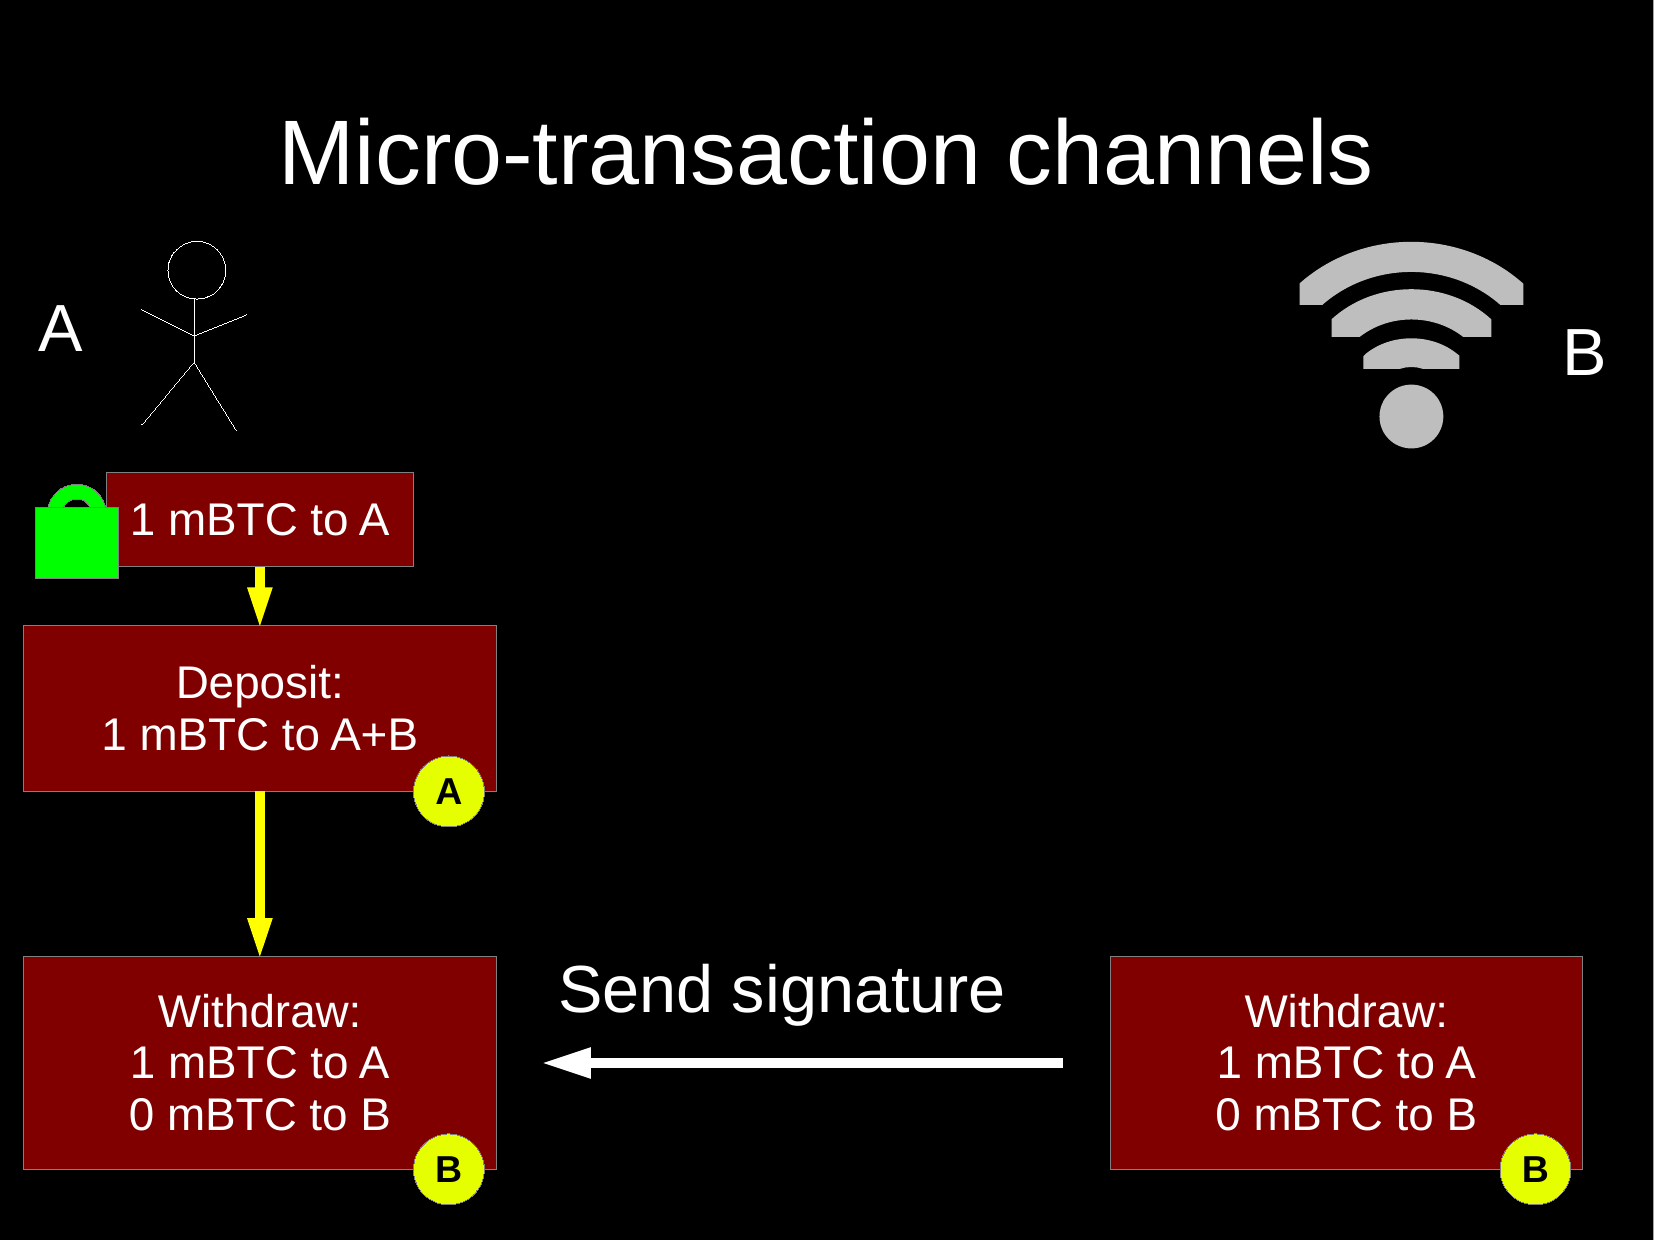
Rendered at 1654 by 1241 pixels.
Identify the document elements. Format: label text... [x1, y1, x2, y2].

text_box Deposit: 1 mBTC to A+B [23, 625, 497, 792]
text_box Send signature [543, 944, 1023, 1035]
text_box A [413, 755, 485, 827]
text_box 1 mBTC to A [106, 472, 414, 567]
text_box B [1500, 1133, 1571, 1205]
text_box B [1547, 307, 1622, 397]
text_box [35, 484, 119, 579]
text_box B [413, 1133, 485, 1205]
text_box Withdraw: 1 mBTC to A 0 mBTC to B [23, 956, 497, 1170]
text_box Withdraw: 1 mBTC to A 0 mBTC to B [1110, 956, 1583, 1170]
text_box A [23, 283, 98, 374]
title Micro-transaction channels [82, 49, 1571, 257]
picture [1275, 200, 1548, 473]
